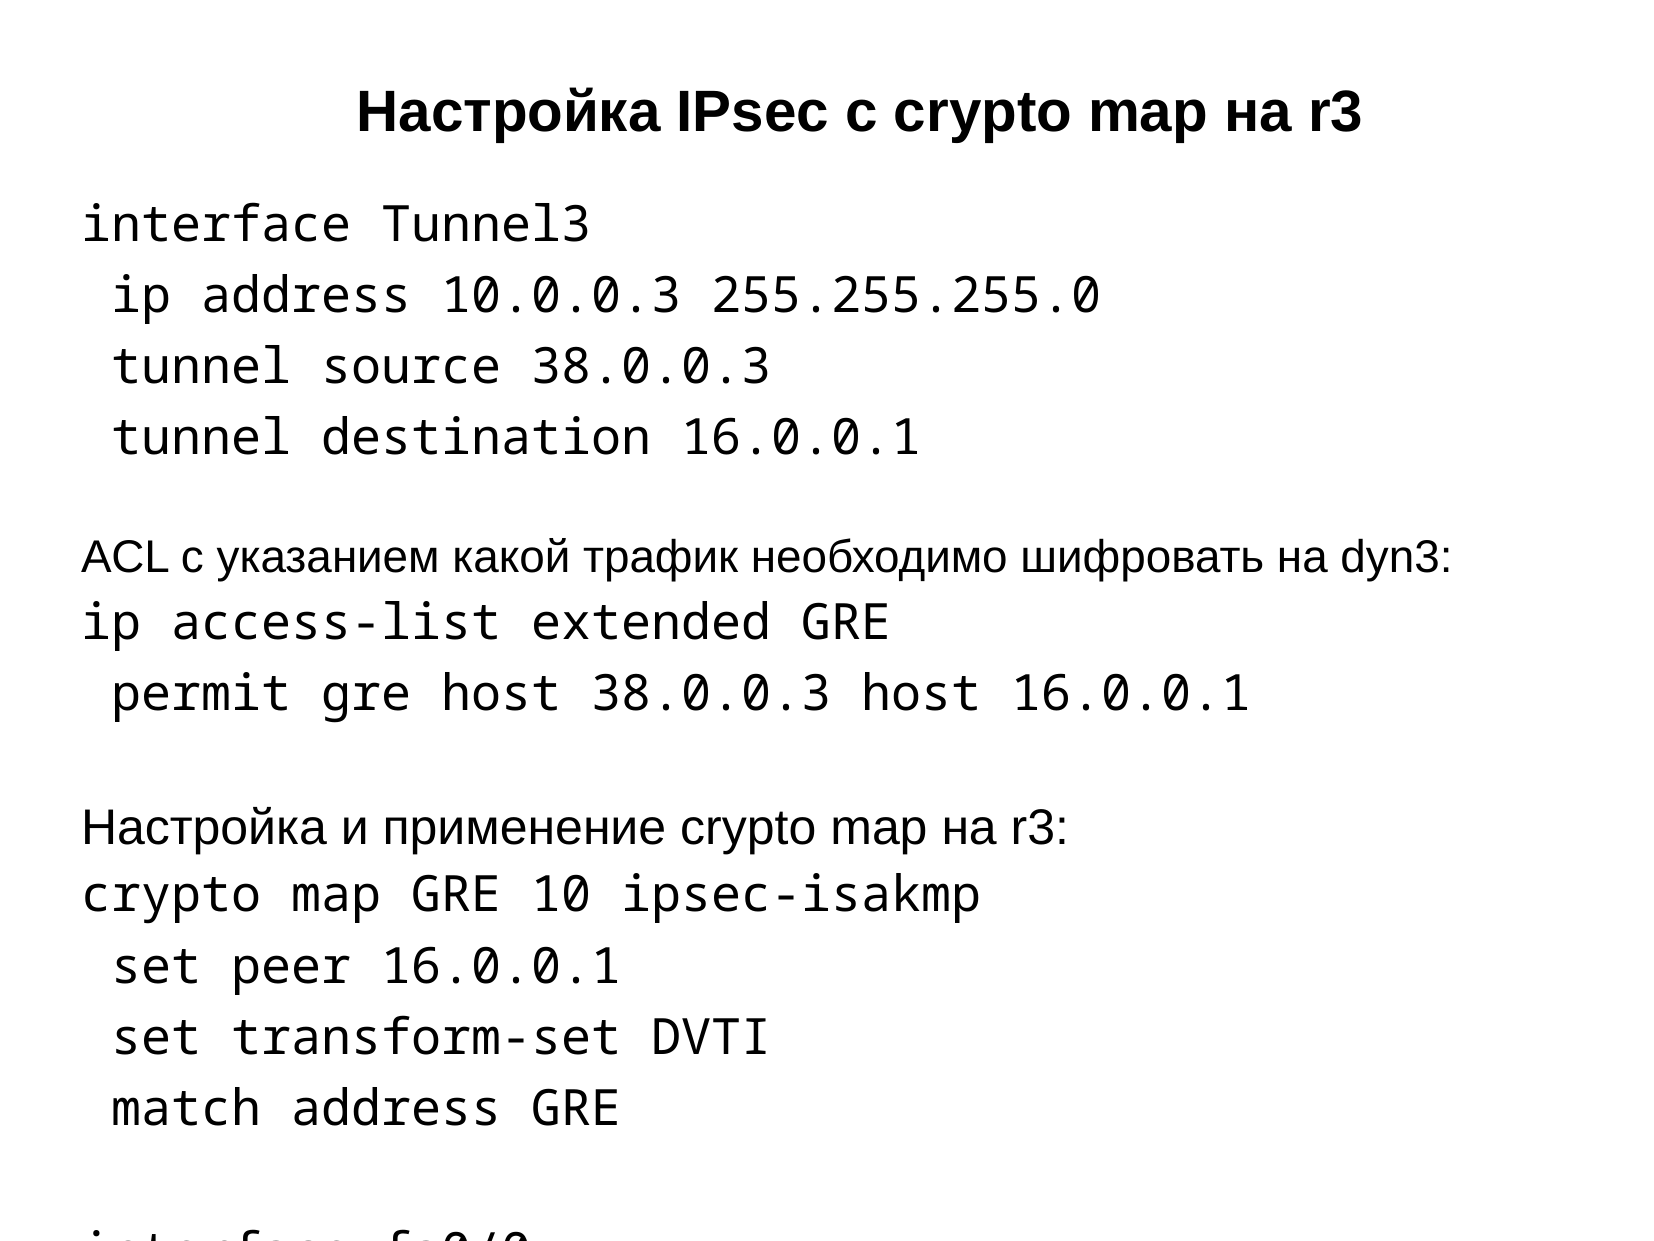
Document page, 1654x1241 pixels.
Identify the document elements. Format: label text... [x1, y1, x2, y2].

list interface Tunnel3 ip address 10.0.0.3 255.255.255.0 tunnel source 38.0.0.3 tunnel destination 16.0.0.1 ACL с указанием какой трафик необходимо шифровать на dyn3: ip access-list extended GRE permit gre host 38.0.0.3 host 16.0.0.1 Настройка и применение crypto map на r3: crypto map GRE 10 ipsec-isakmp set peer 16.0.0.1 set transform-set DVTI match address GRE interface fa0/0 crypto map GRE [75, 187, 1613, 1163]
text_box Настройка IPsec с crypto map на r3 [123, 41, 1597, 151]
